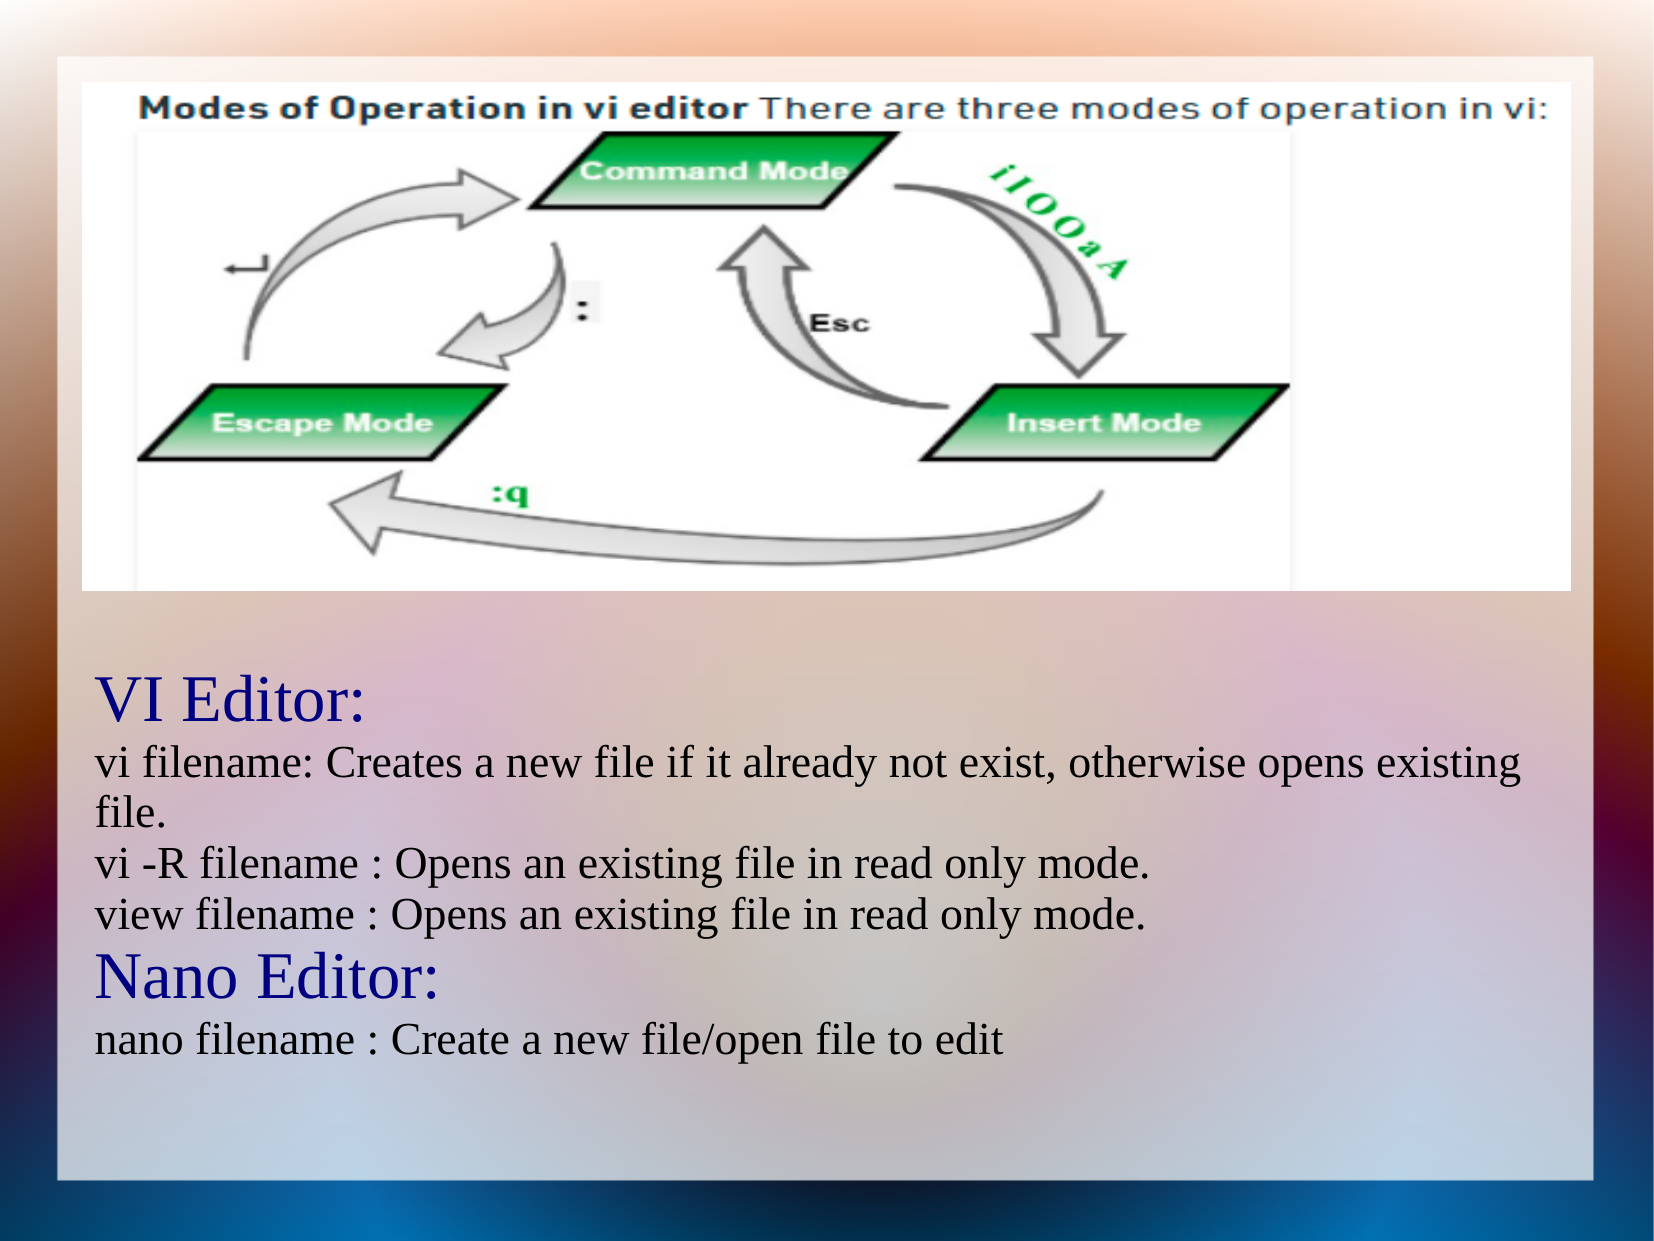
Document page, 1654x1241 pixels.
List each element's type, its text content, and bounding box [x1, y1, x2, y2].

picture [0, 0, 1654, 1241]
title VI Editor: vi filename: Creates a new file if it already not exist, otherwise opens existing file. vi -R filename : Opens an existing file in read only mode. view filename : Opens an existing file in read only mode. Nano Editor: nano filename : Create a new file/open file to edit [94, 591, 1560, 1241]
